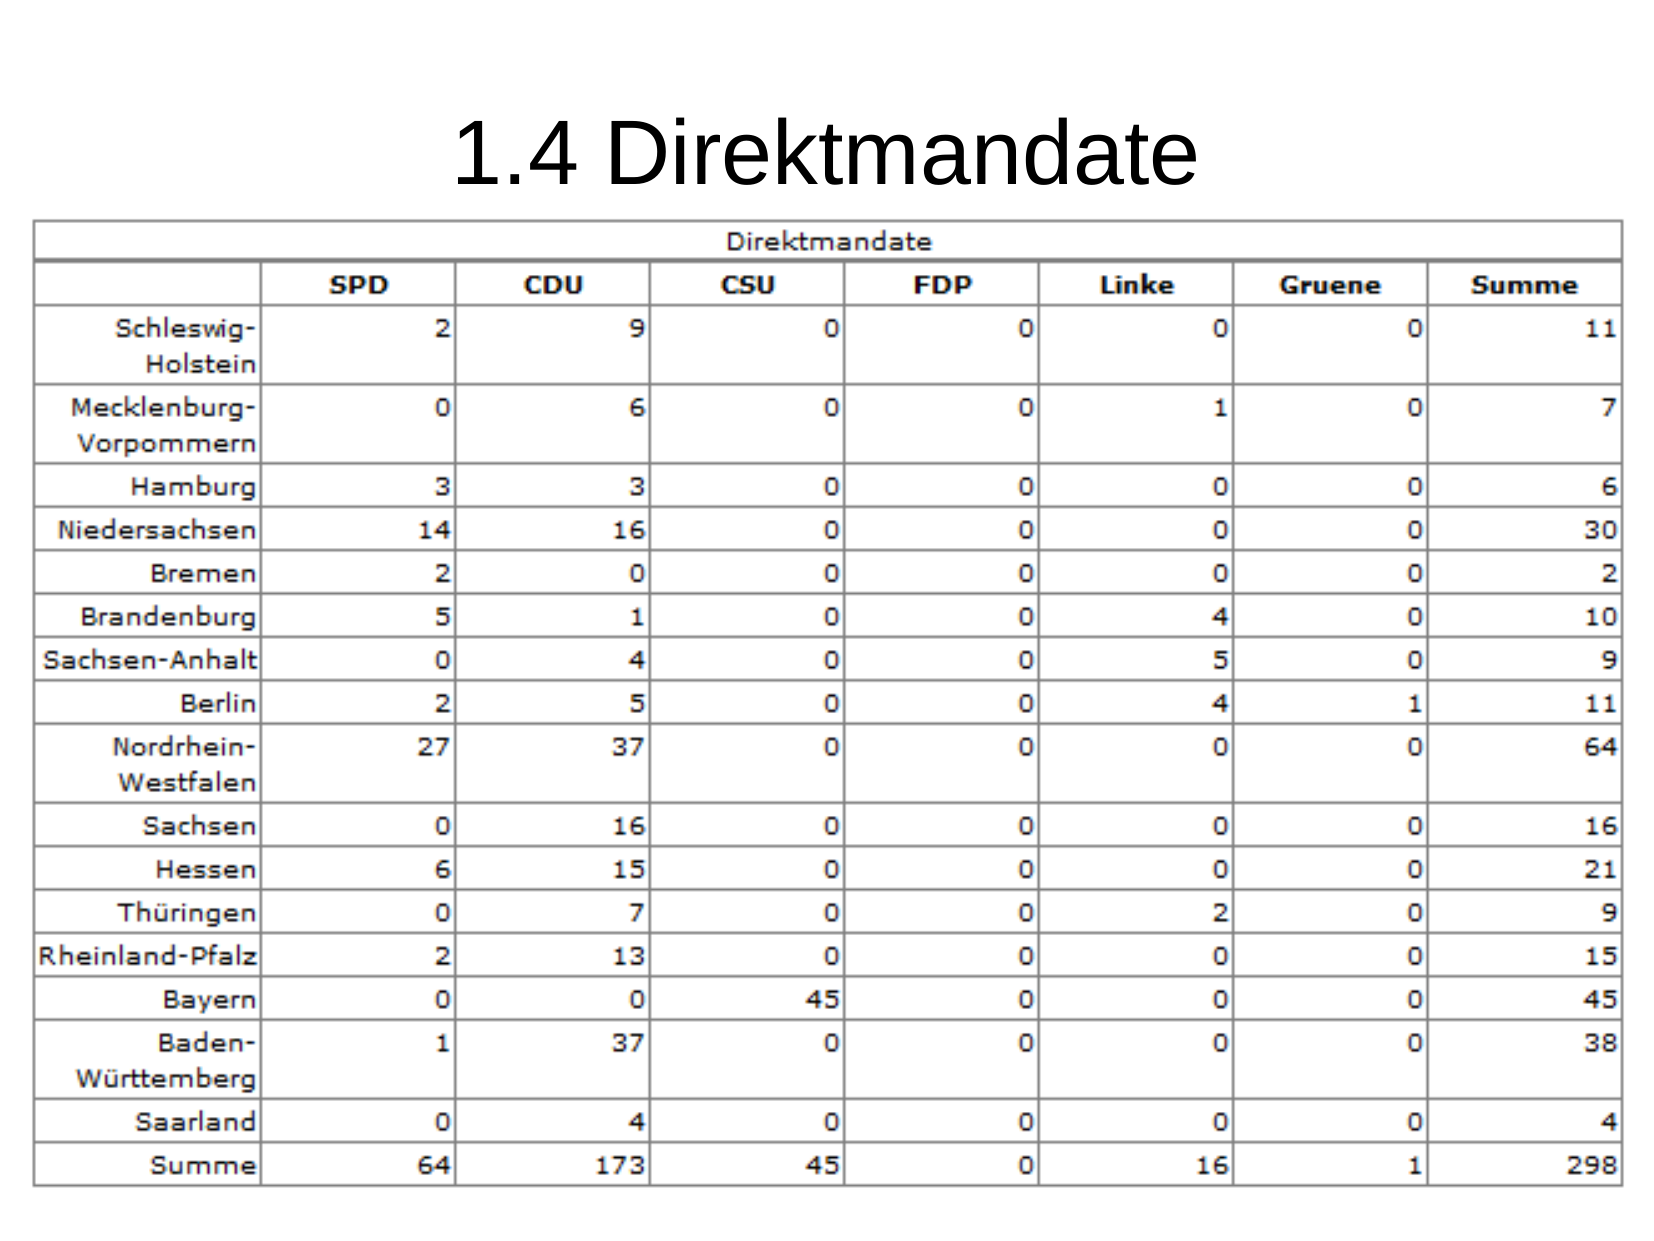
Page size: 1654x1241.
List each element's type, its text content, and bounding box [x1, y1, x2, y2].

title 1.4 Direktmandate [82, 49, 1571, 200]
picture [11, 200, 1644, 1208]
